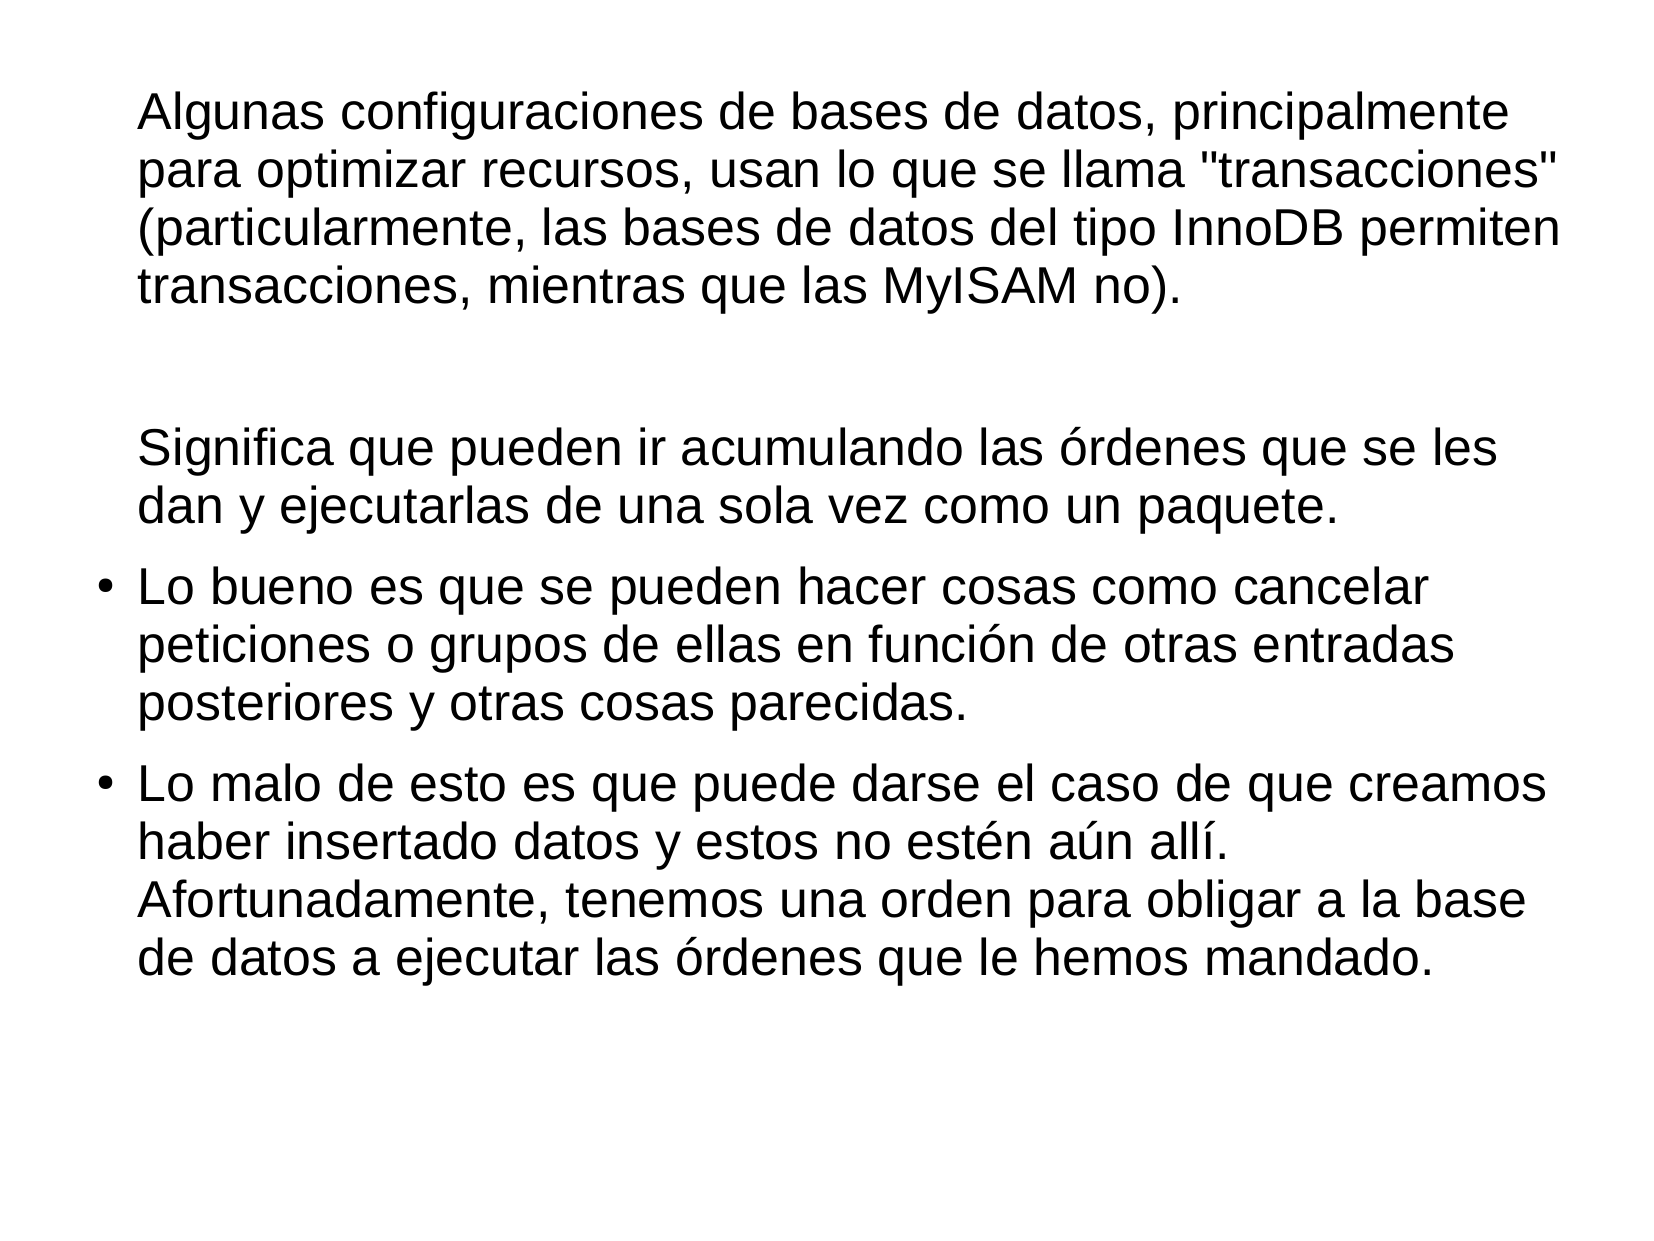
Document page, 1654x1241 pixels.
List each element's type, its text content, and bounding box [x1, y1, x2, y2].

list Algunas configuraciones de bases de datos, principalmente para optimizar recursos, usan lo que se llama "transacciones" (particularmente, las bases de datos del tipo InnoDB permiten transacciones, mientras que las MyISAM no). Significa que pueden ir acumulando las órdenes que se les dan y ejecutarlas de una sola vez como un paquete. Lo bueno es que se pueden hacer cosas como cancelar peticiones o grupos de ellas en función de otras entradas posteriores y otras cosas parecidas. Lo malo de esto es que puede darse el caso de que creamos haber insertado datos y estos no estén aún allí. Afortunadamente, tenemos una orden para obligar a la base de datos a ejecutar las órdenes que le hemos mandado. [82, 82, 1571, 1010]
